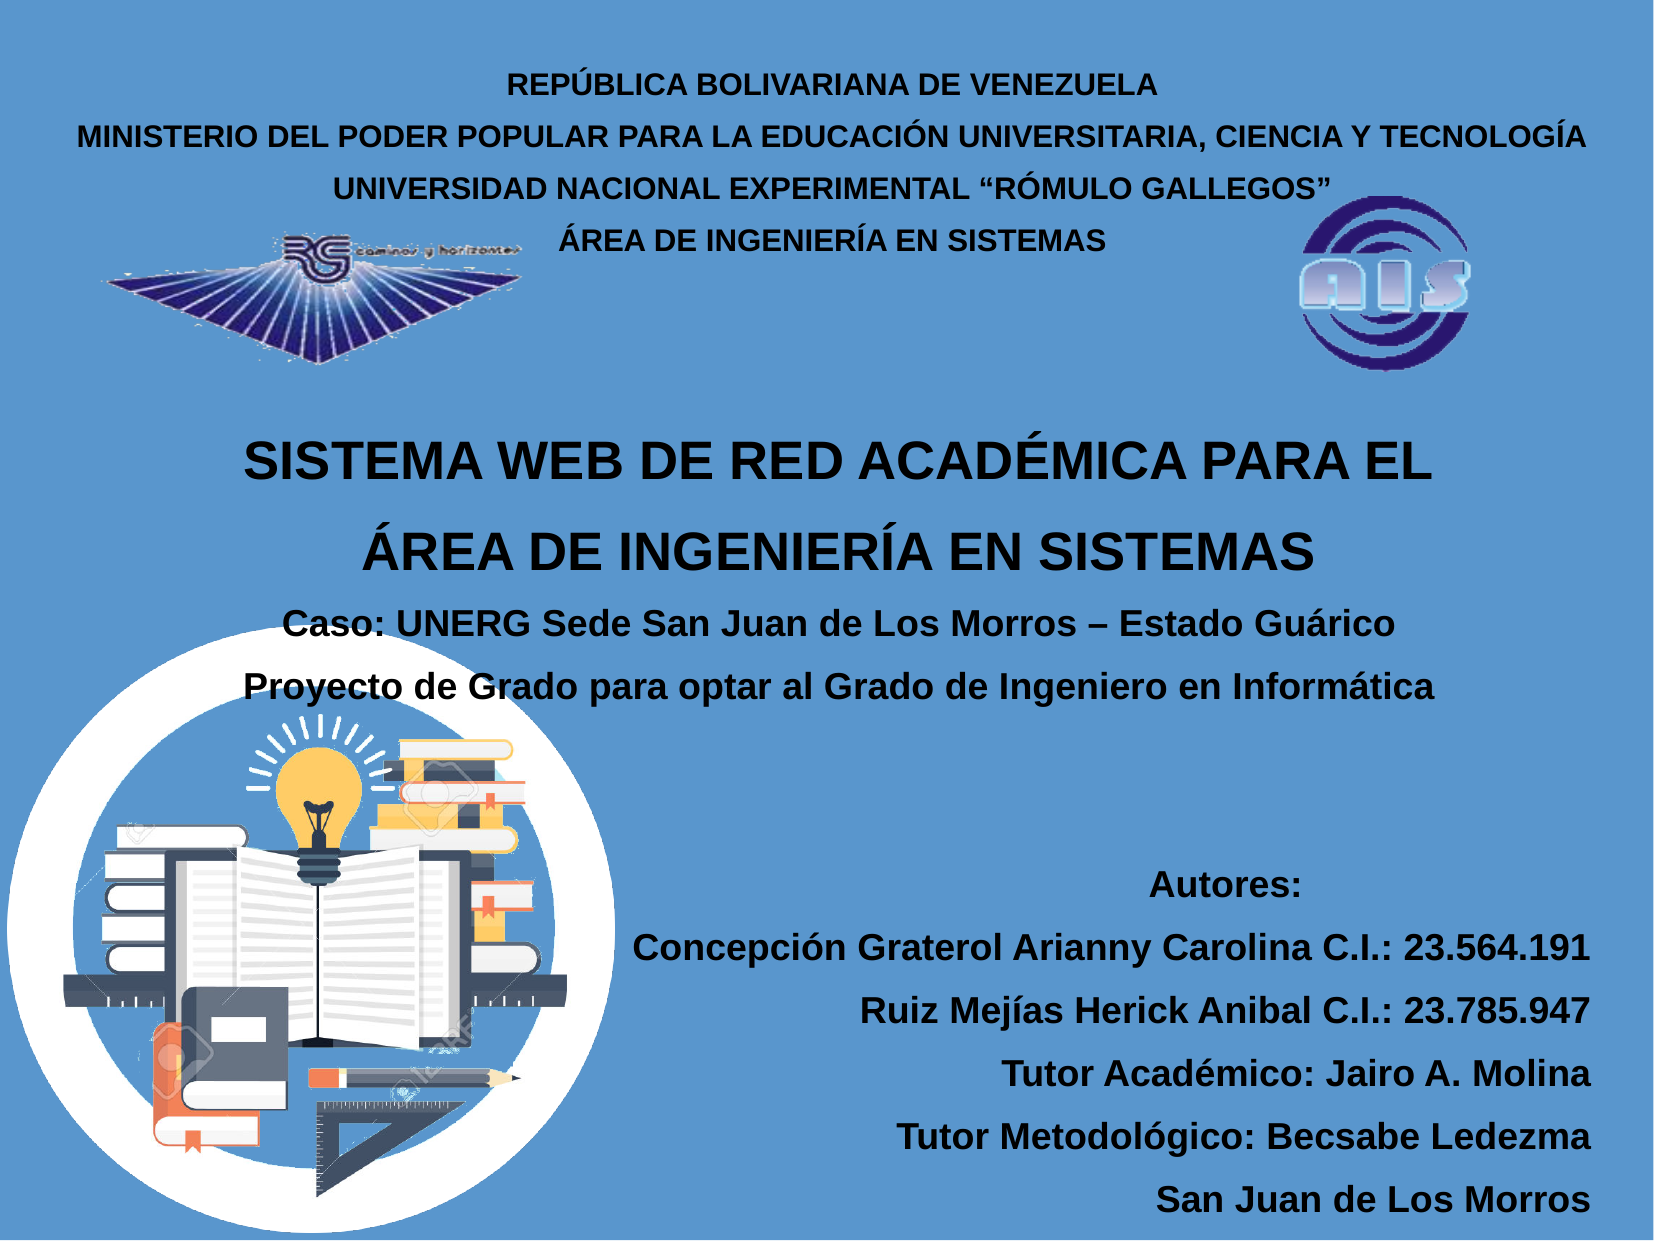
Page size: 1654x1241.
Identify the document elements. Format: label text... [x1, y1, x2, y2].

picture [539, 686, 547, 696]
picture [474, 686, 489, 695]
picture [313, 686, 318, 694]
picture [289, 686, 298, 696]
text_box [0, 0, 1654, 1241]
text_box REPÚBLICA BOLIVARIANA DE VENEZUELA MINISTERIO DEL PODER POPULAR PARA LA EDUCACIÓN UNIVERSITARIA, CIENCIA Y TECNOLOGÍA UNIVERSIDAD NACIONAL EXPERIMENTAL “RÓMULO GALLEGOS” ÁREA DE INGENIERÍA EN SISTEMAS [47, 42, 1619, 249]
picture [1292, 196, 1474, 372]
picture [7, 625, 615, 1233]
picture [420, 686, 428, 696]
picture [517, 690, 524, 696]
picture [99, 218, 532, 379]
picture [596, 686, 604, 696]
picture [562, 686, 571, 696]
picture [387, 686, 396, 696]
text_box Autores: Concepción Graterol Arianny Carolina C.I.: 23.564.191 Ruiz Mejías Herick Anibal C.I.: 23.785.947 Tutor Académico: Jairo A. Molina Tutor Metodológico: Becsabe Ledezma San Juan de Los Morros [578, 835, 1607, 1207]
text_box SISTEMA WEB DE RED ACADÉMICA PARA EL ÁREA DE INGENIERÍA EN SISTEMAS Caso: UNERG Sede San Juan de Los Morros – Estado Guárico Proyecto de Grado para optar al Grado de Ingeniero en Informática [160, 393, 1519, 686]
